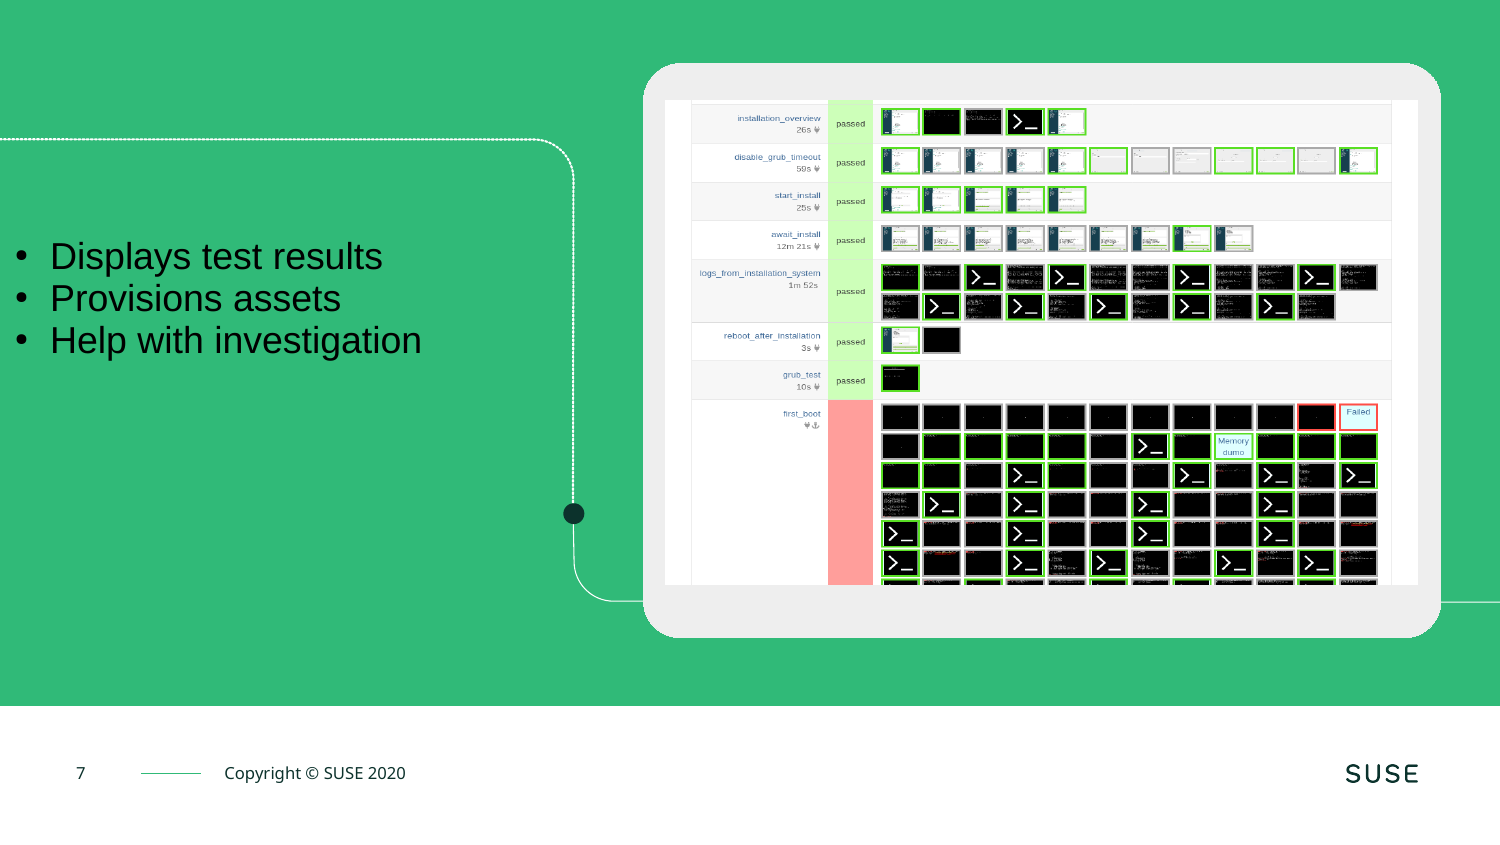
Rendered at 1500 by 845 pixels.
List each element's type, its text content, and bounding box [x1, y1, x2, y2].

picture [665, 100, 1418, 586]
text_box [643, 63, 1441, 638]
text_box Displays test results Provisions assets Help with investigation [0, 228, 438, 369]
picture [1346, 764, 1418, 783]
